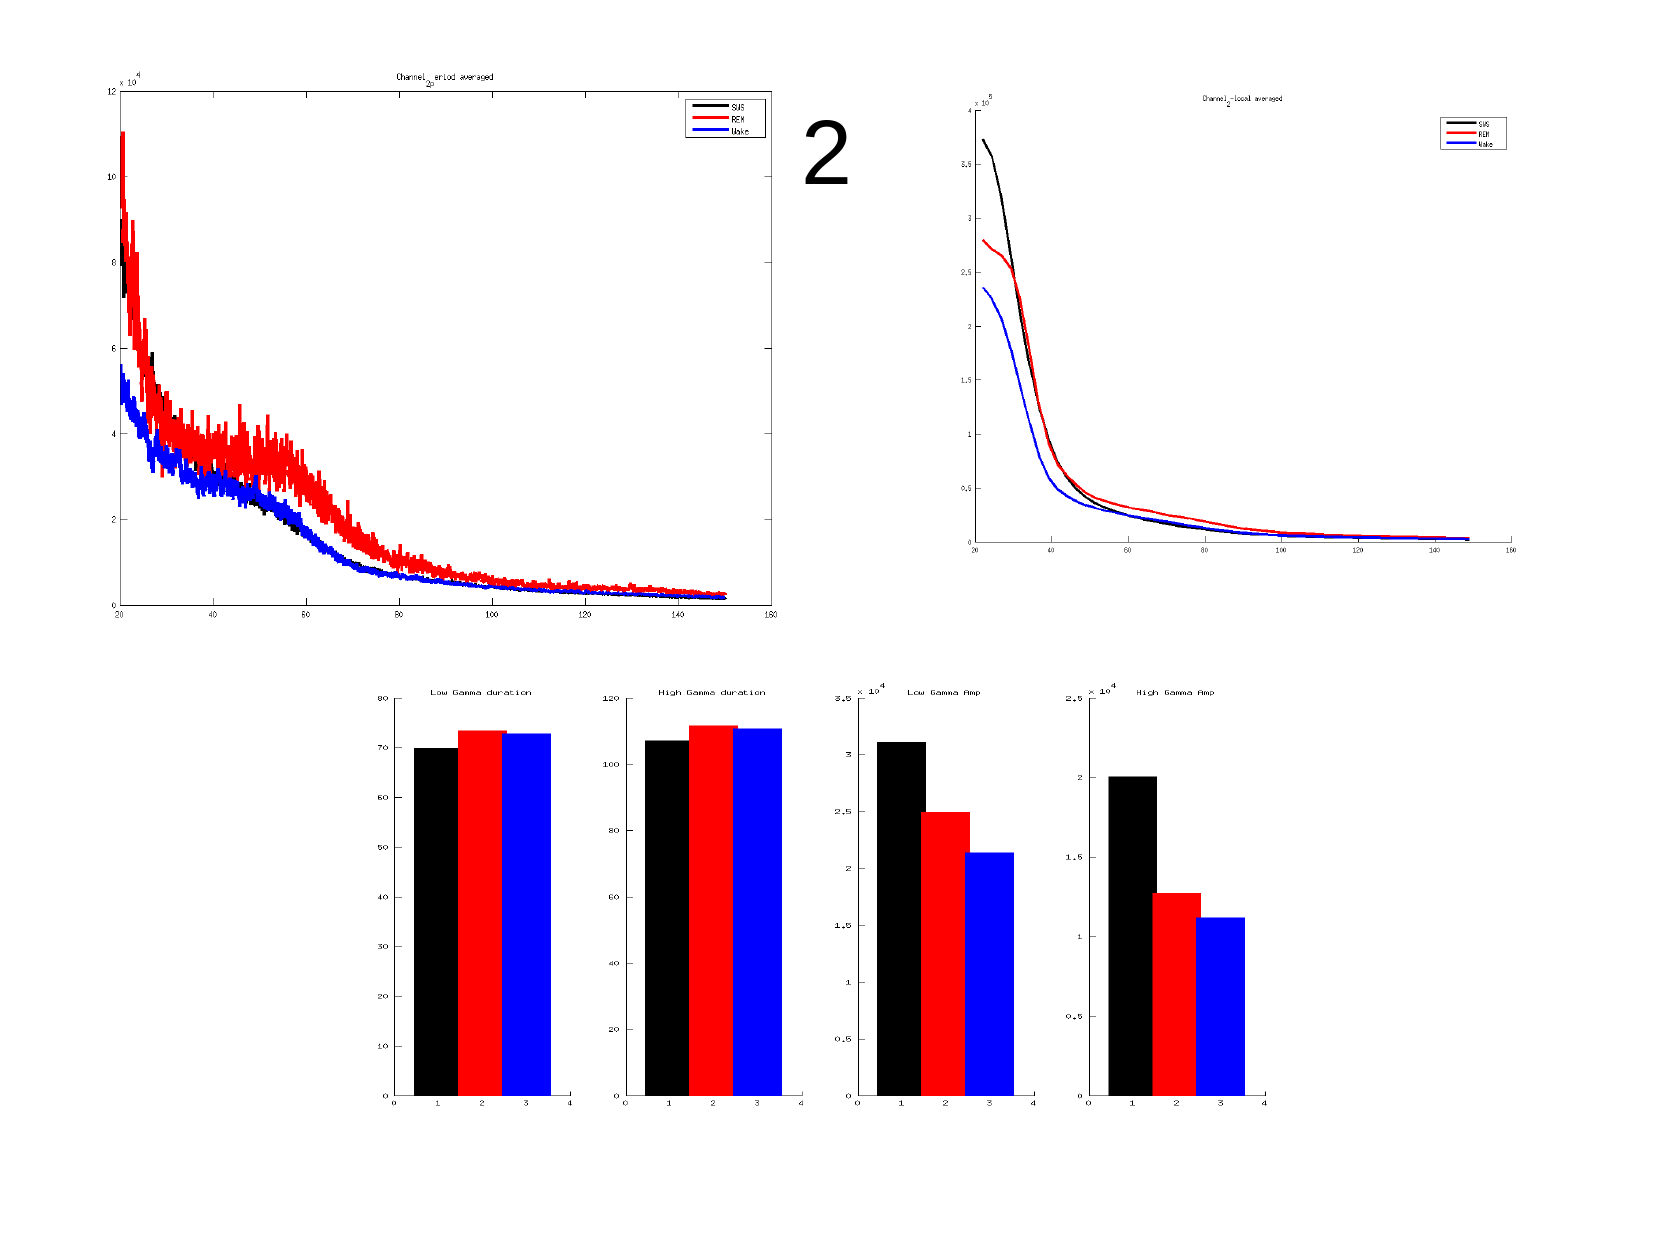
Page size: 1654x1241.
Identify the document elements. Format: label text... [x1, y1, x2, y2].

picture [11, 43, 1371, 1149]
title 2 [82, 49, 1571, 257]
picture [885, 70, 1577, 600]
